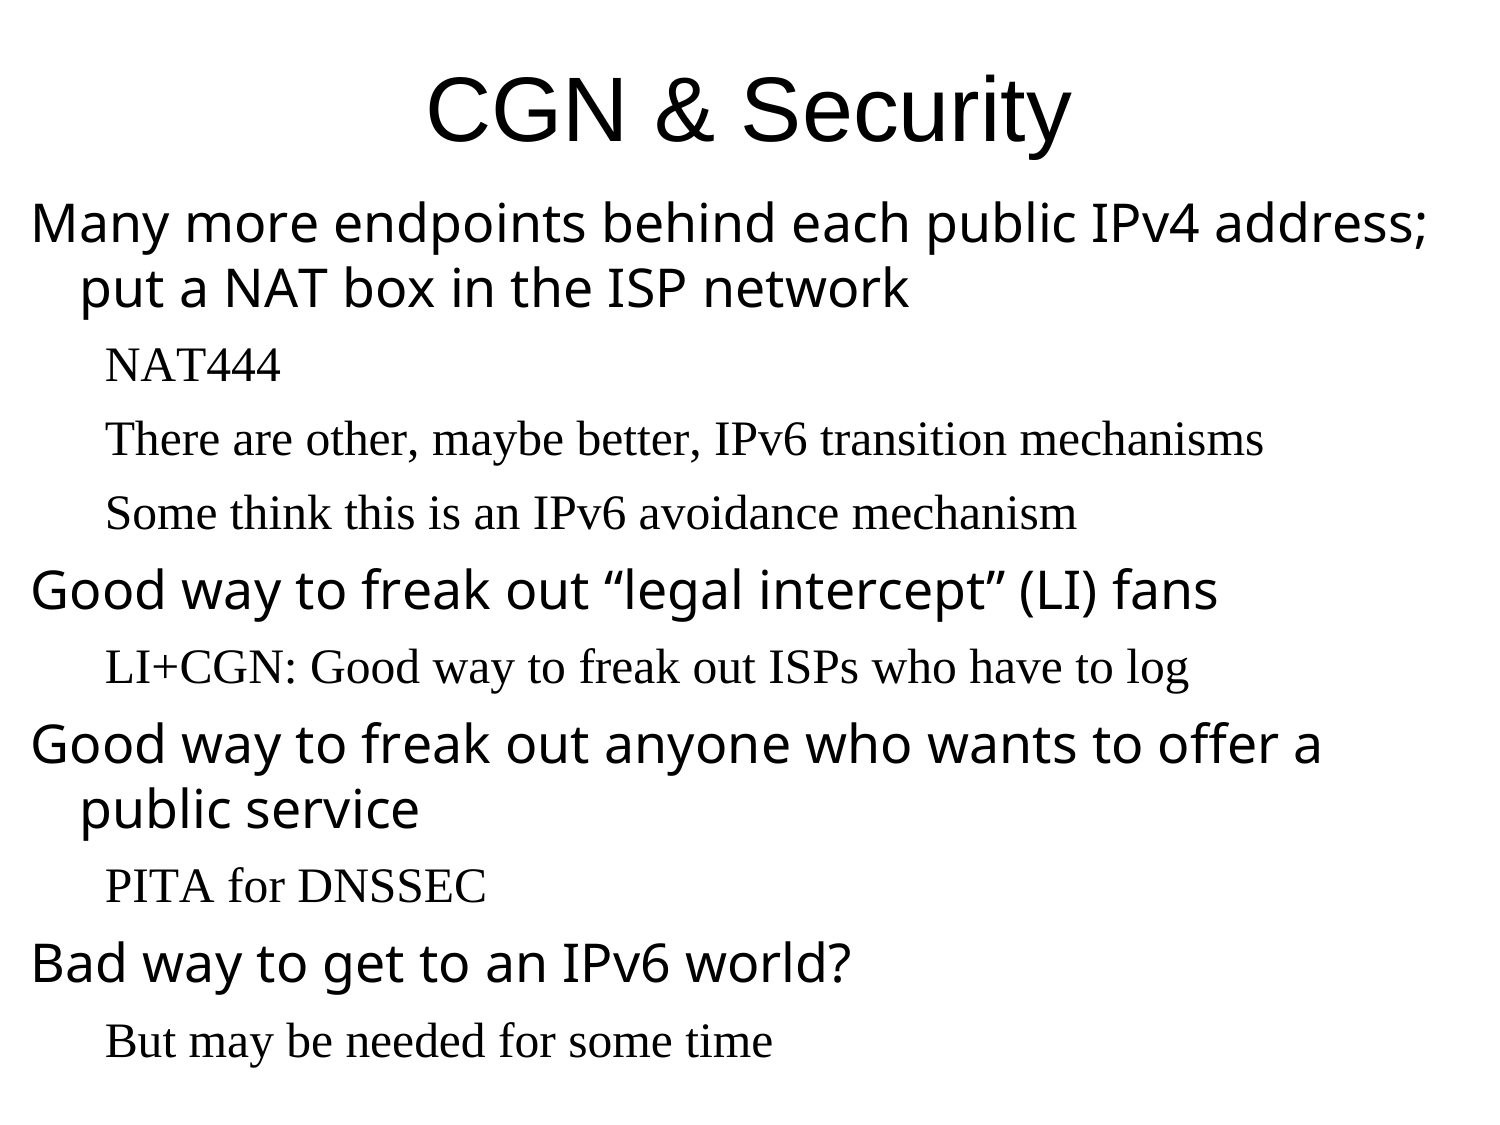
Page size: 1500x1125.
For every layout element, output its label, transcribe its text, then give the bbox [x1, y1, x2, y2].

list Many more endpoints behind each public IPv4 address; put a NAT box in the ISP network NAT444 There are other, maybe better, IPv6 transition mechanisms Some think this is an IPv6 avoidance mechanism Good way to freak out “legal intercept” (LI) fans LI+CGN: Good way to freak out ISPs who have to log Good way to freak out anyone who wants to offer a public service PITA for DNSSEC Bad way to get to an IPv6 world? But may be needed for some time [23, 189, 1453, 1077]
title CGN & Security [112, 11, 1387, 189]
